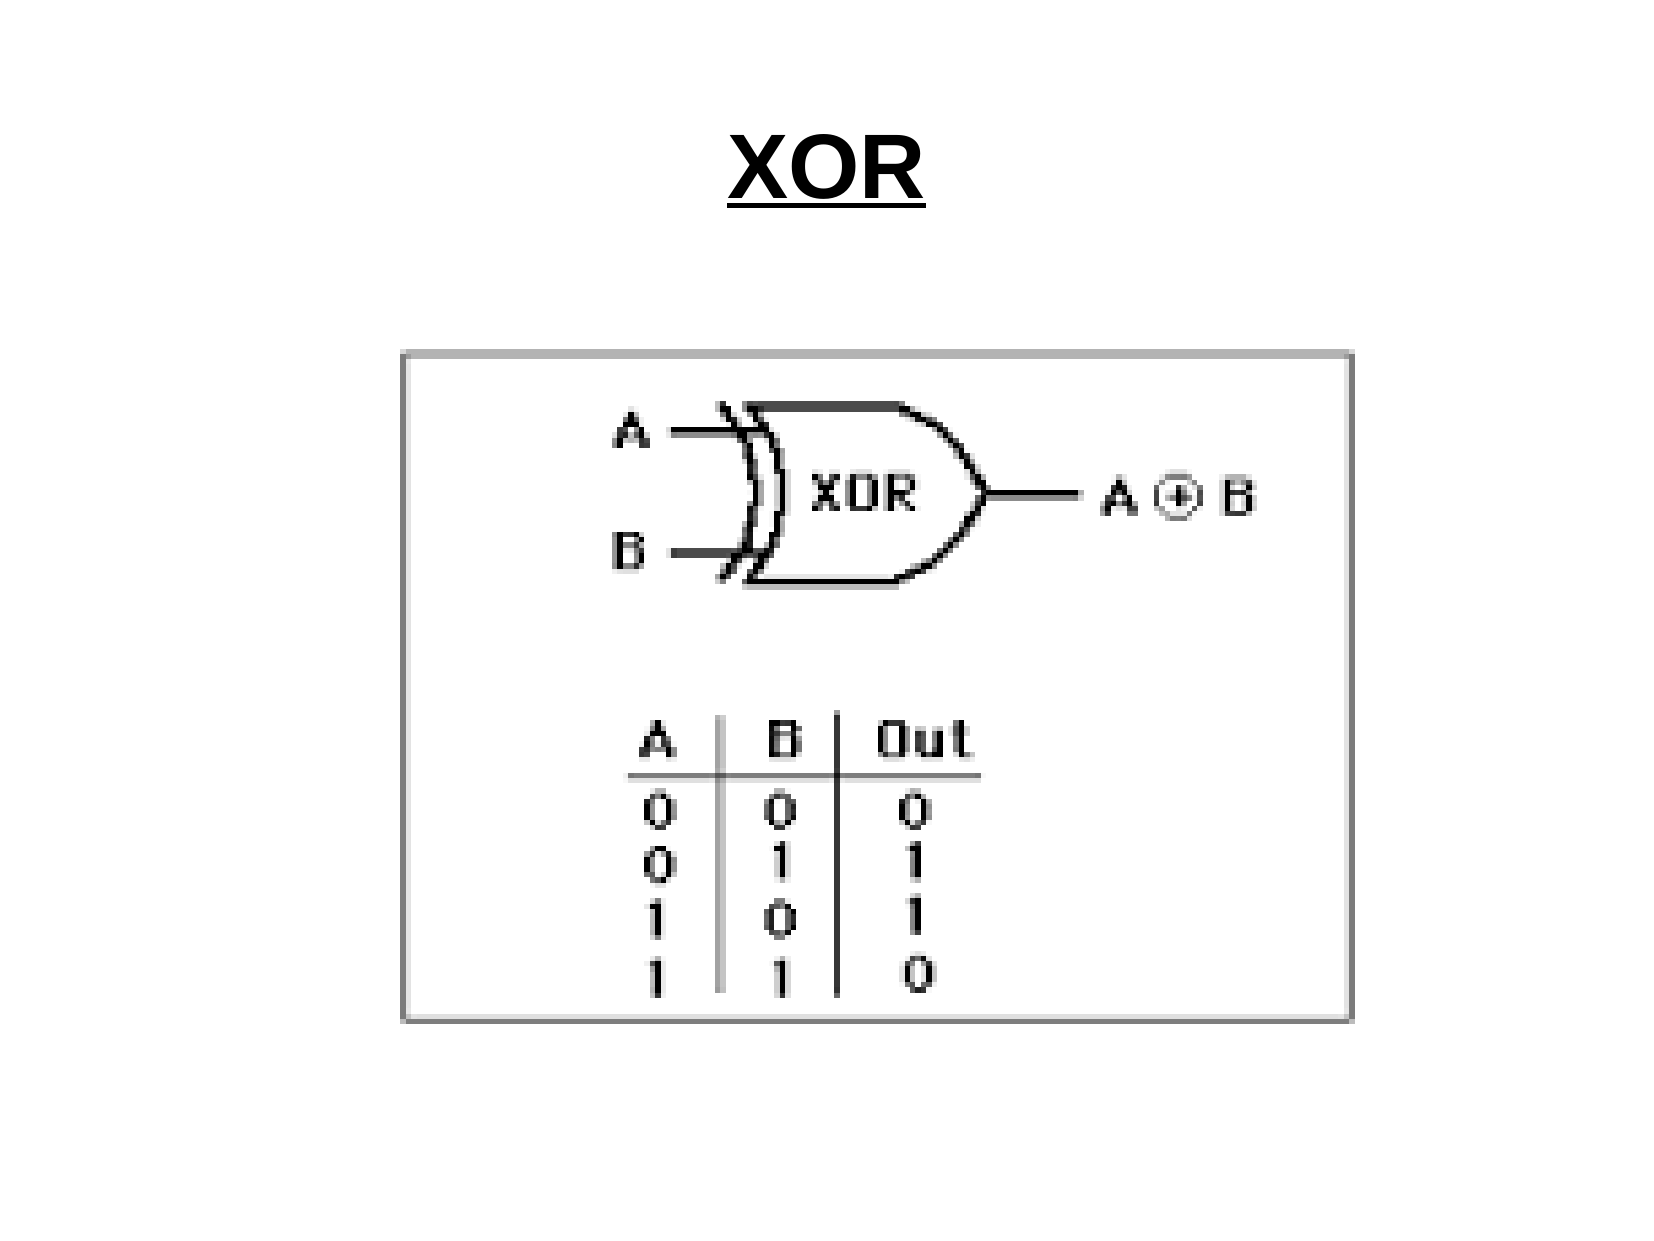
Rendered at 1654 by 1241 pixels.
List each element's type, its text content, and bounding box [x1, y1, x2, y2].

title XOR [82, 62, 1571, 271]
picture [390, 344, 1366, 1036]
